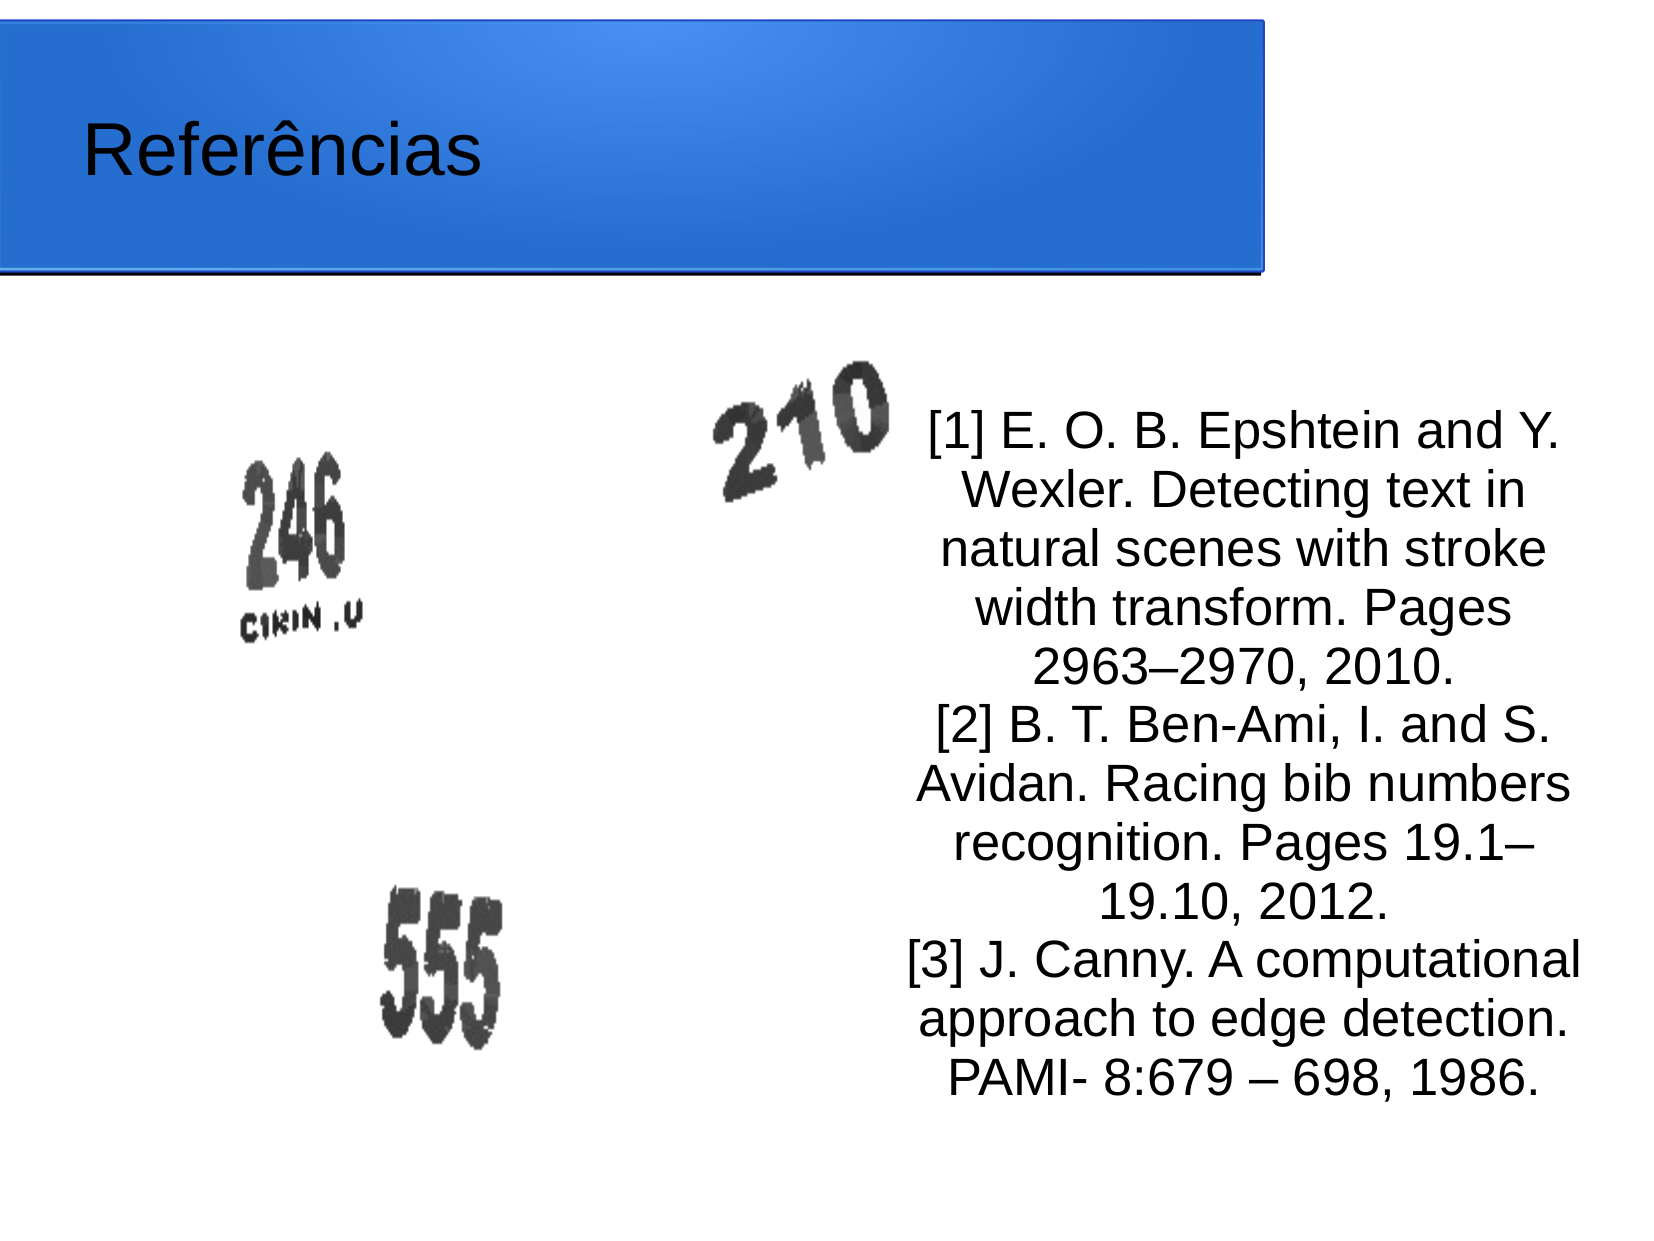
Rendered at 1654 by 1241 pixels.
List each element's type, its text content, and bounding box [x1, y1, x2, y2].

list [1] E. O. B. Epshtein and Y. Wexler. Detecting text in natural scenes with stroke width transform. Pages 2963–2970, 2010. [2] B. T. Ben-Ami, I. and S. Avidan. Racing bib numbers recognition. Pages 19.1–19.10, 2012. [3] J. Canny. A computational approach to edge detection. PAMI- 8:679 – 698, 1986. [856, 401, 1583, 1121]
picture [0, 58, 1276, 1229]
title Referências [82, 47, 1235, 58]
